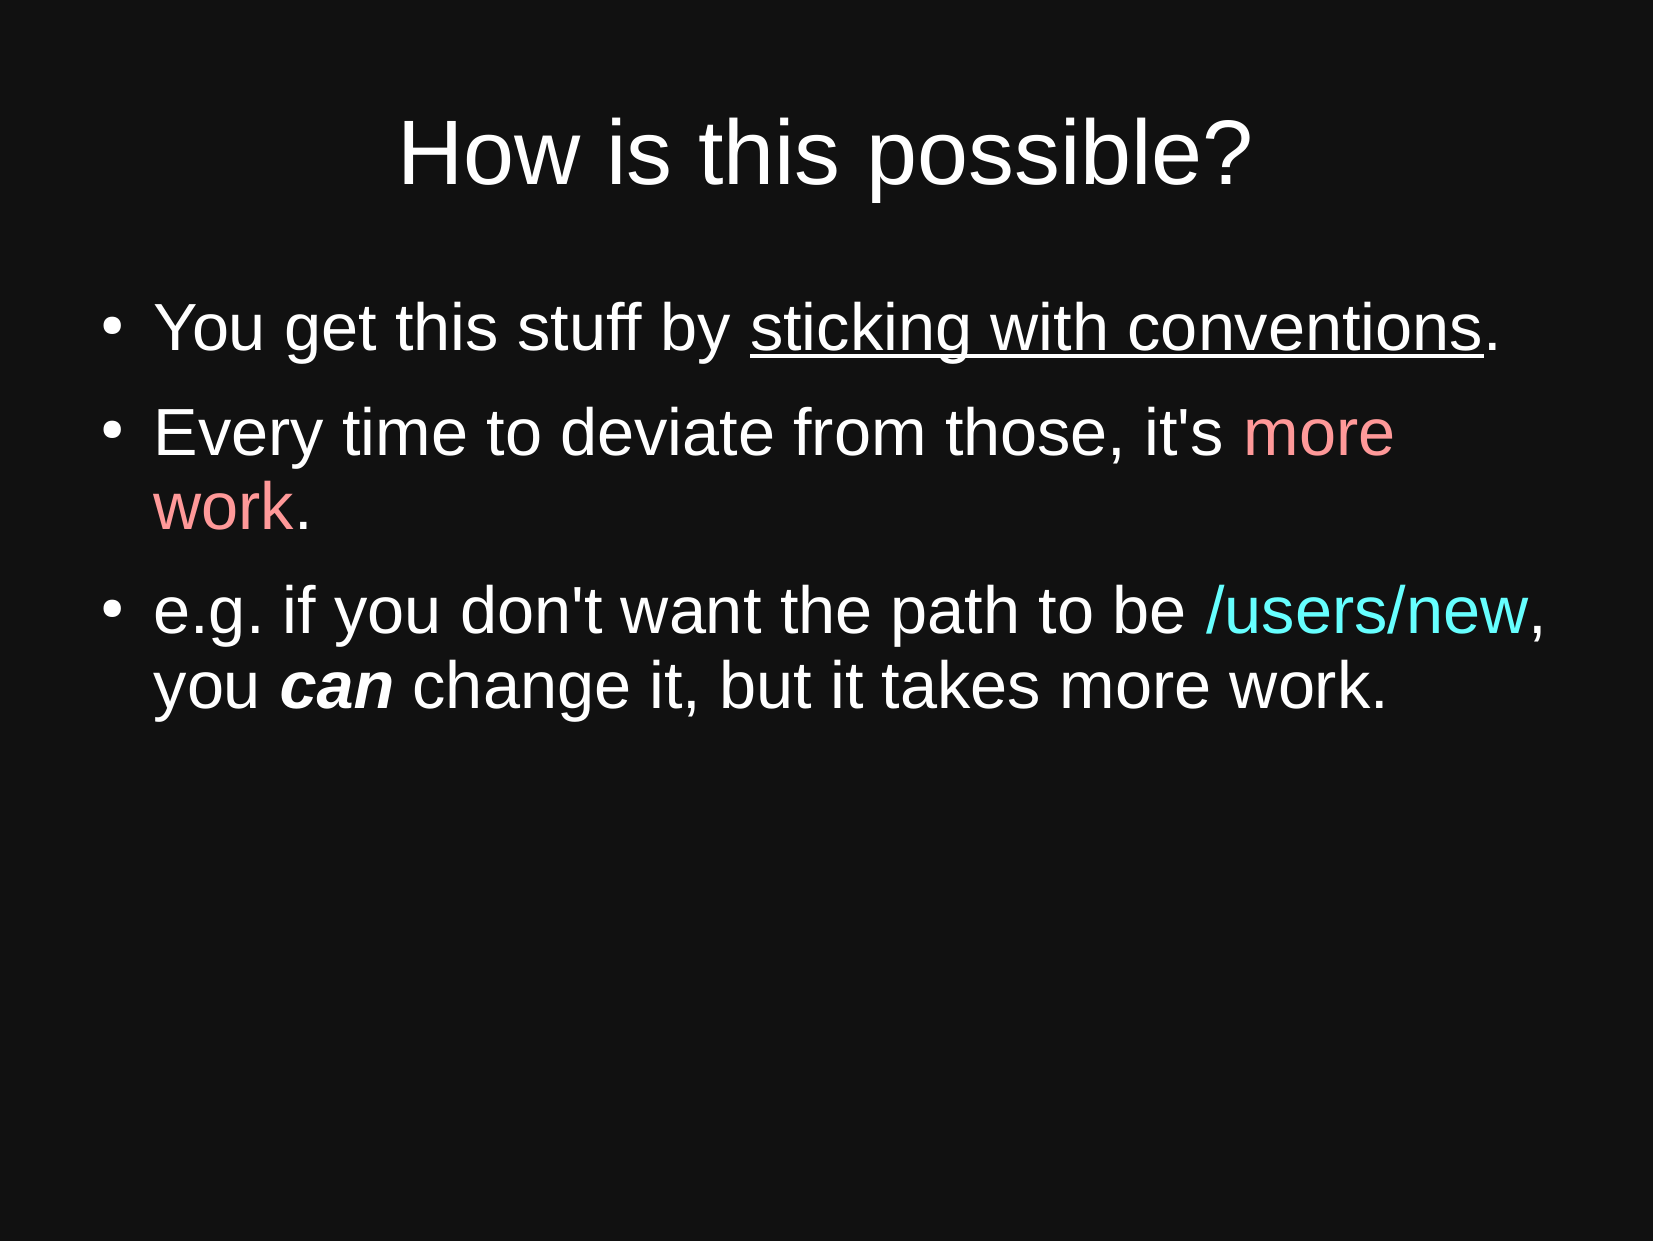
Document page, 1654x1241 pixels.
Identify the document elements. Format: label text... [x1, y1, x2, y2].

title How is this possible? [82, 49, 1571, 257]
list You get this stuff by sticking with conventions. Every time to deviate from those, it's more work. e.g. if you don't want the path to be /users/new, you can change it, but it takes more work. [82, 290, 1571, 1010]
